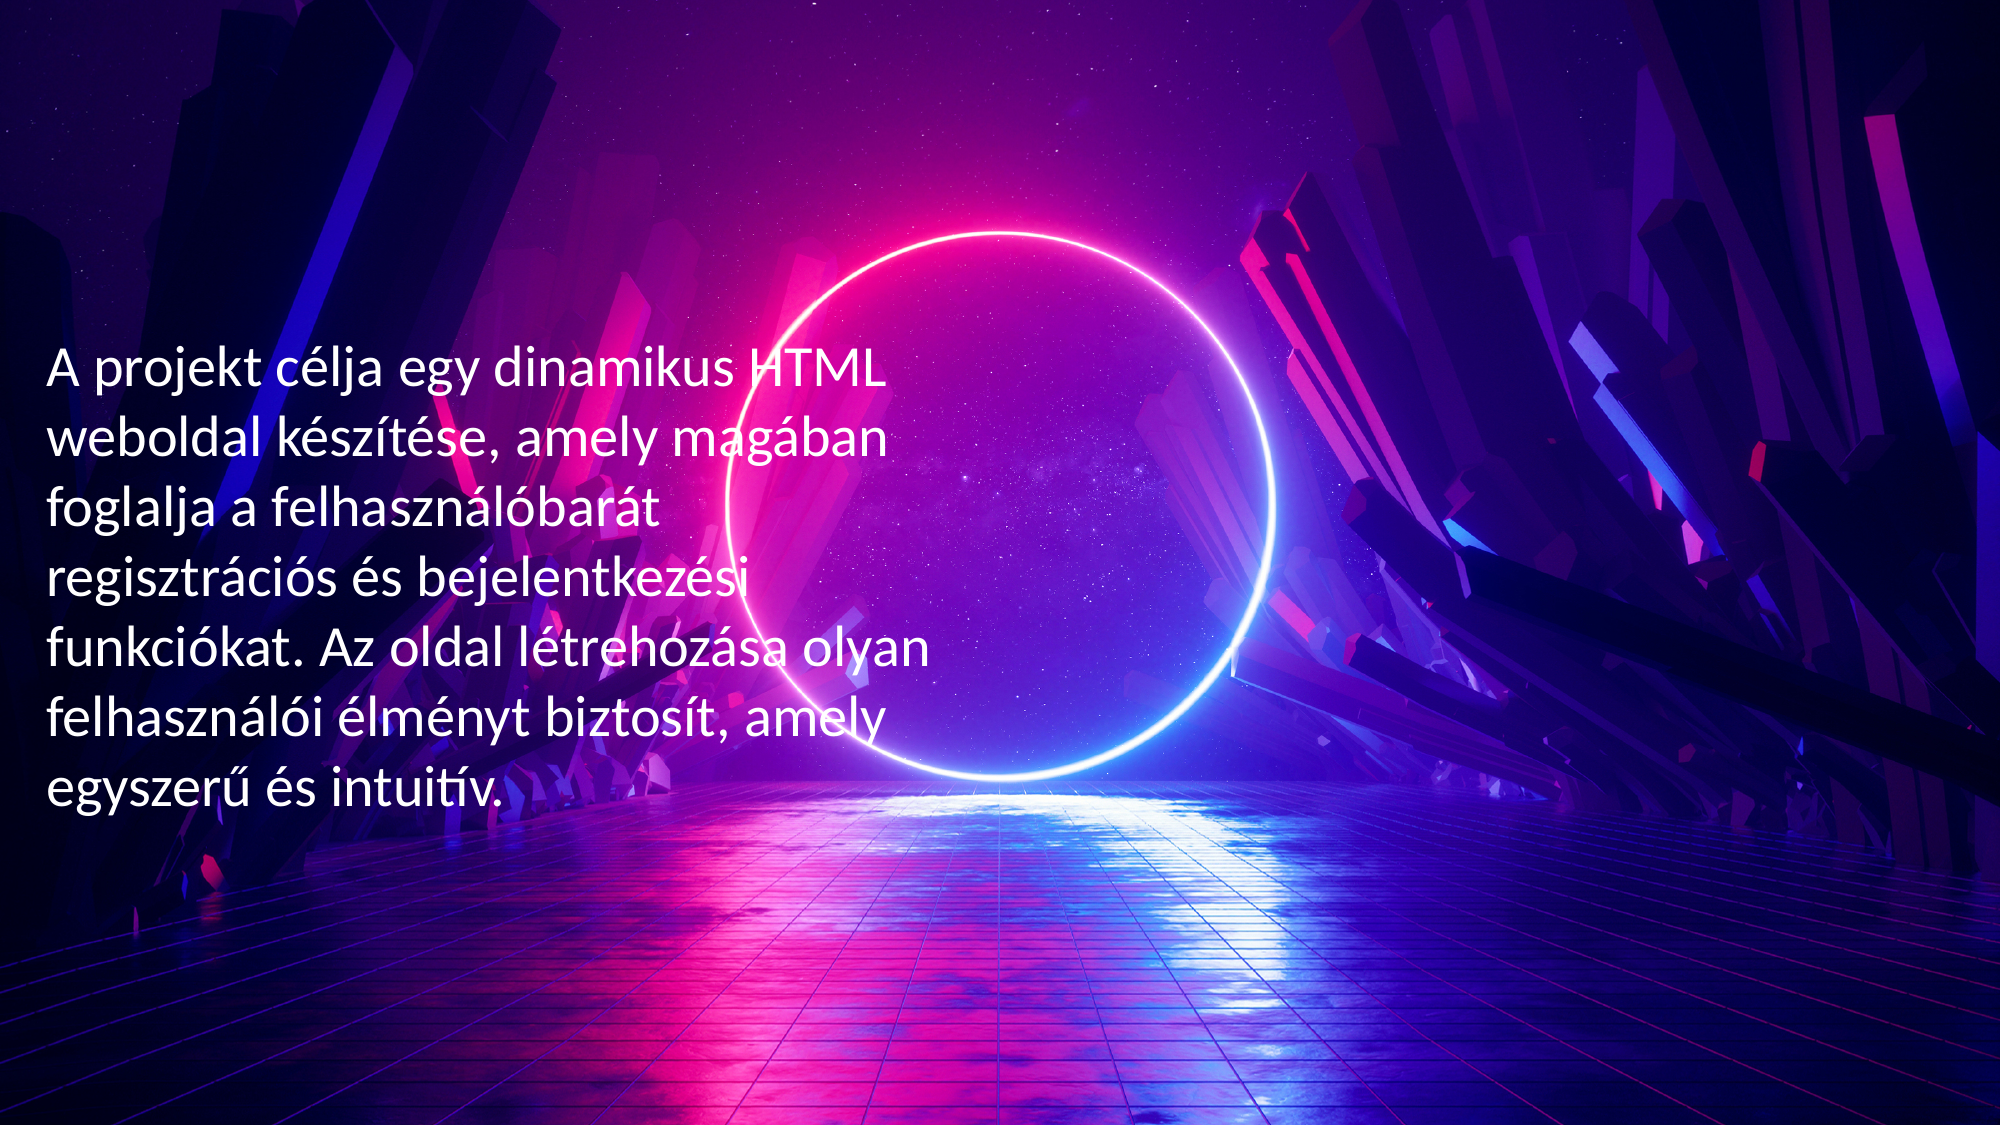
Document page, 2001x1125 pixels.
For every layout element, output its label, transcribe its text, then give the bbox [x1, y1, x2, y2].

text_box A projekt célja egy dinamikus HTML weboldal készítése, amely magában foglalja a felhasználóbarát regisztrációs és bejelentkezési funkciókat. Az oldal létrehozása olyan felhasználói élményt biztosít, amely egyszerű és intuitív. [31, 320, 974, 831]
picture [0, 0, 2000, 1125]
